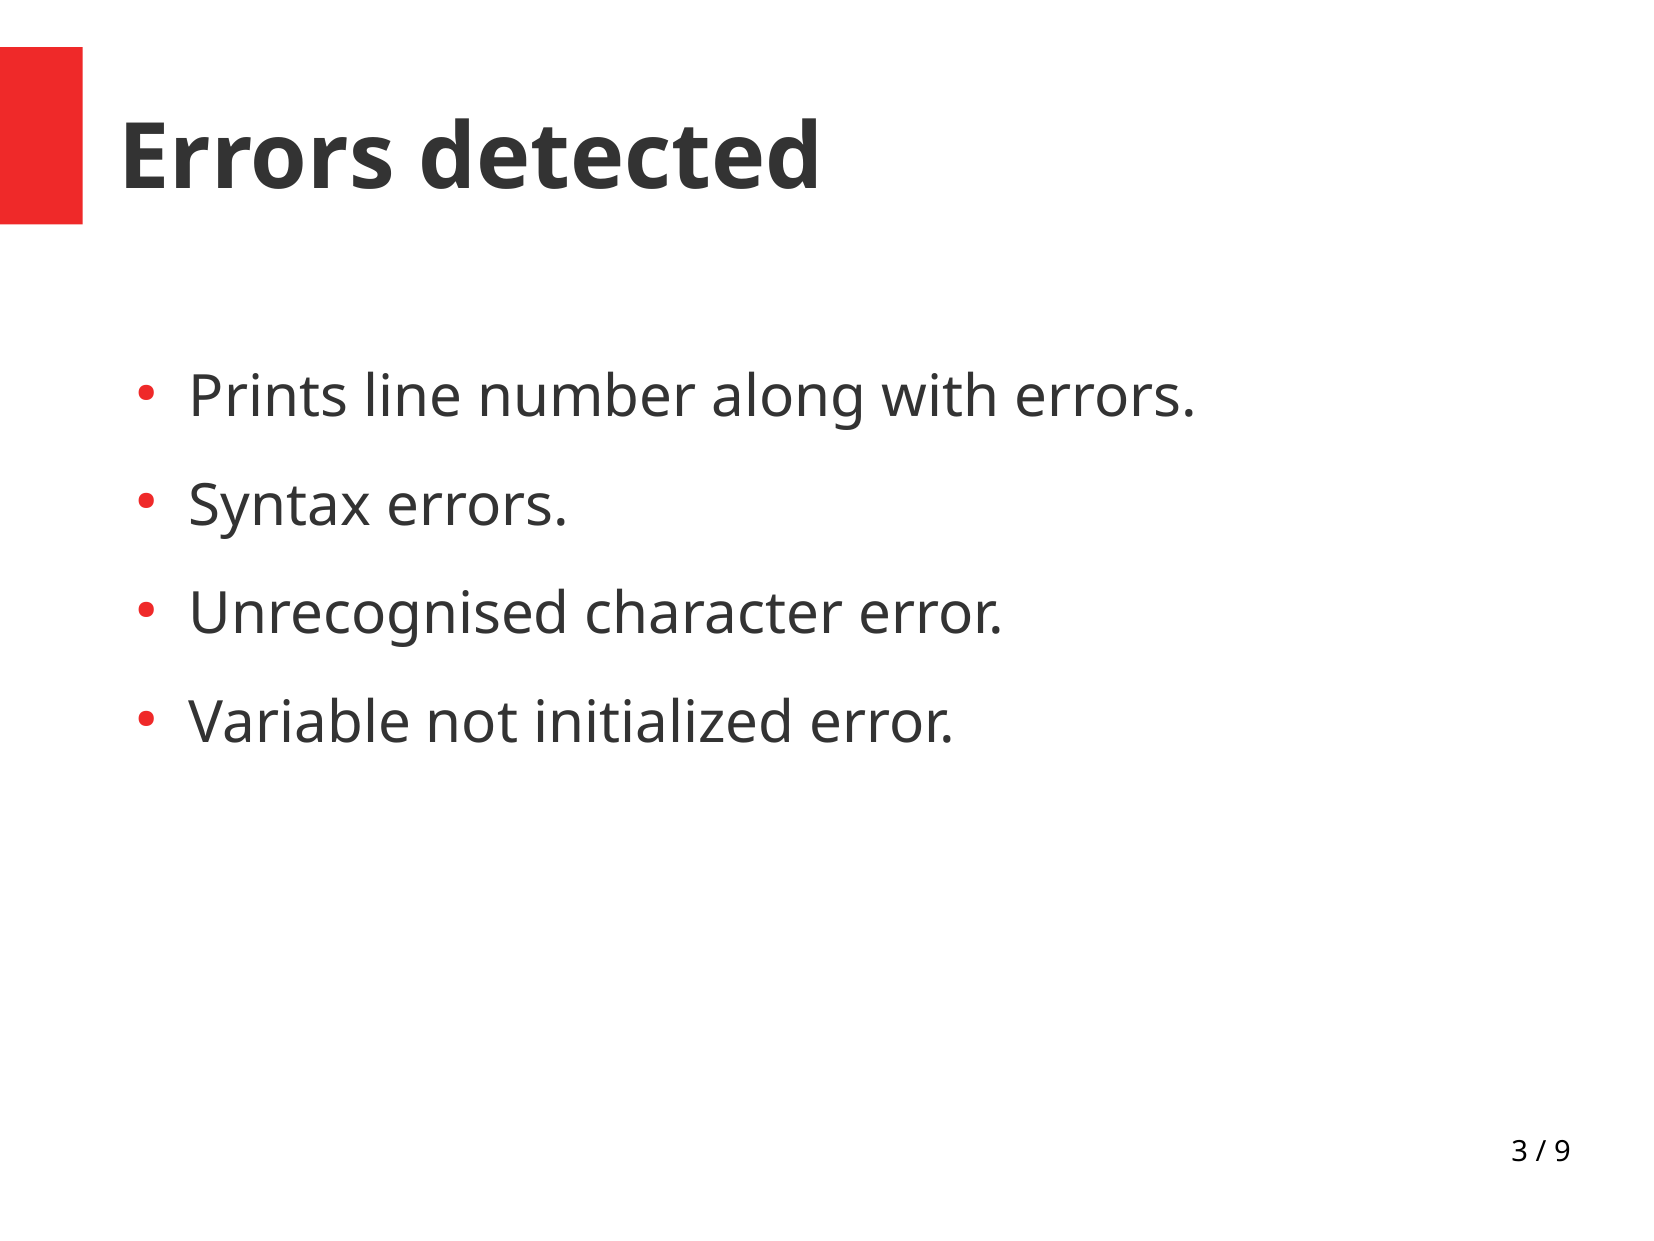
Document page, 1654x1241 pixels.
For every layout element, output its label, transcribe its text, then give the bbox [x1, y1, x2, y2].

list Prints line number along with errors. Syntax errors. Unrecognised character error. Variable not initialized error. [118, 354, 1536, 1074]
title Errors detected [118, 49, 1571, 257]
